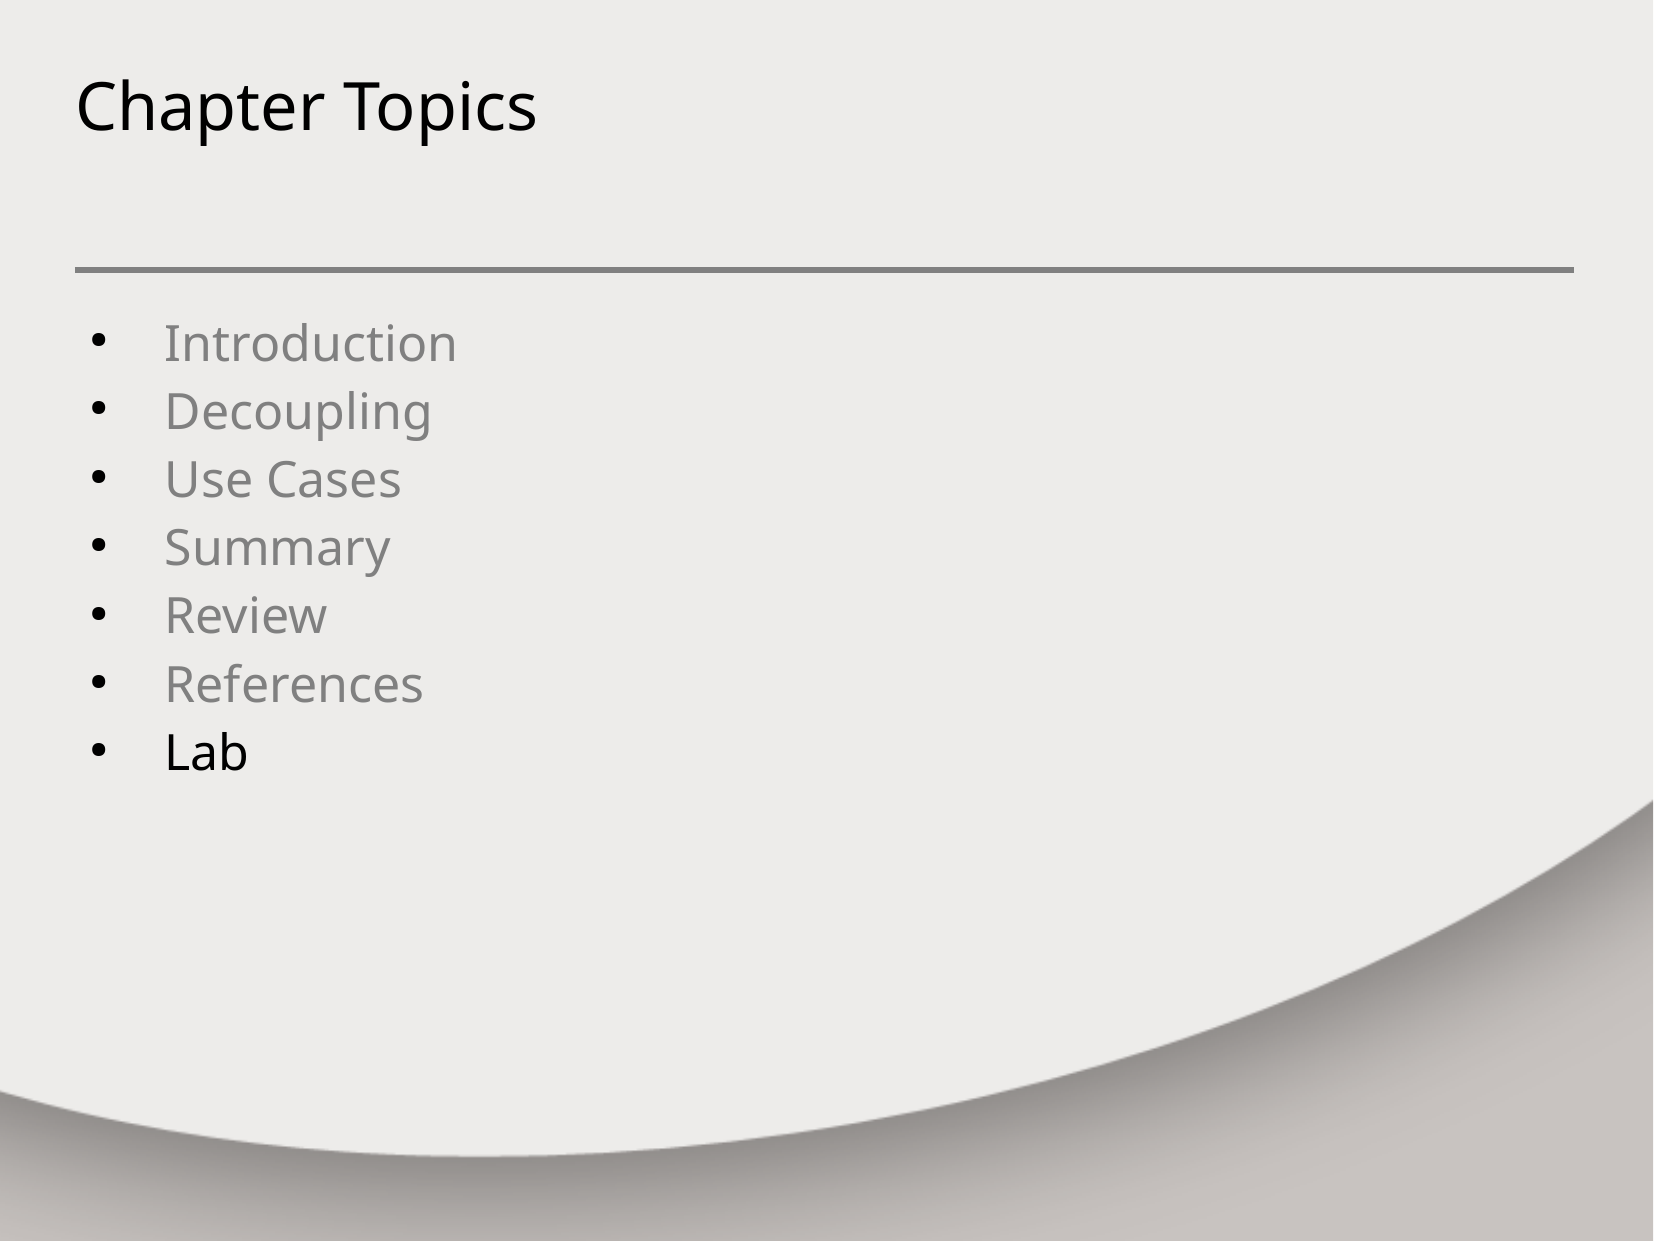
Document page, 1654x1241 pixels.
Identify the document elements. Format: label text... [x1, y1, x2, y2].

text_box Introduction Decoupling Use Cases Summary Review References Lab [74, 300, 1575, 1163]
picture [0, 0, 1654, 1241]
title Chapter Topics [74, 75, 1575, 226]
